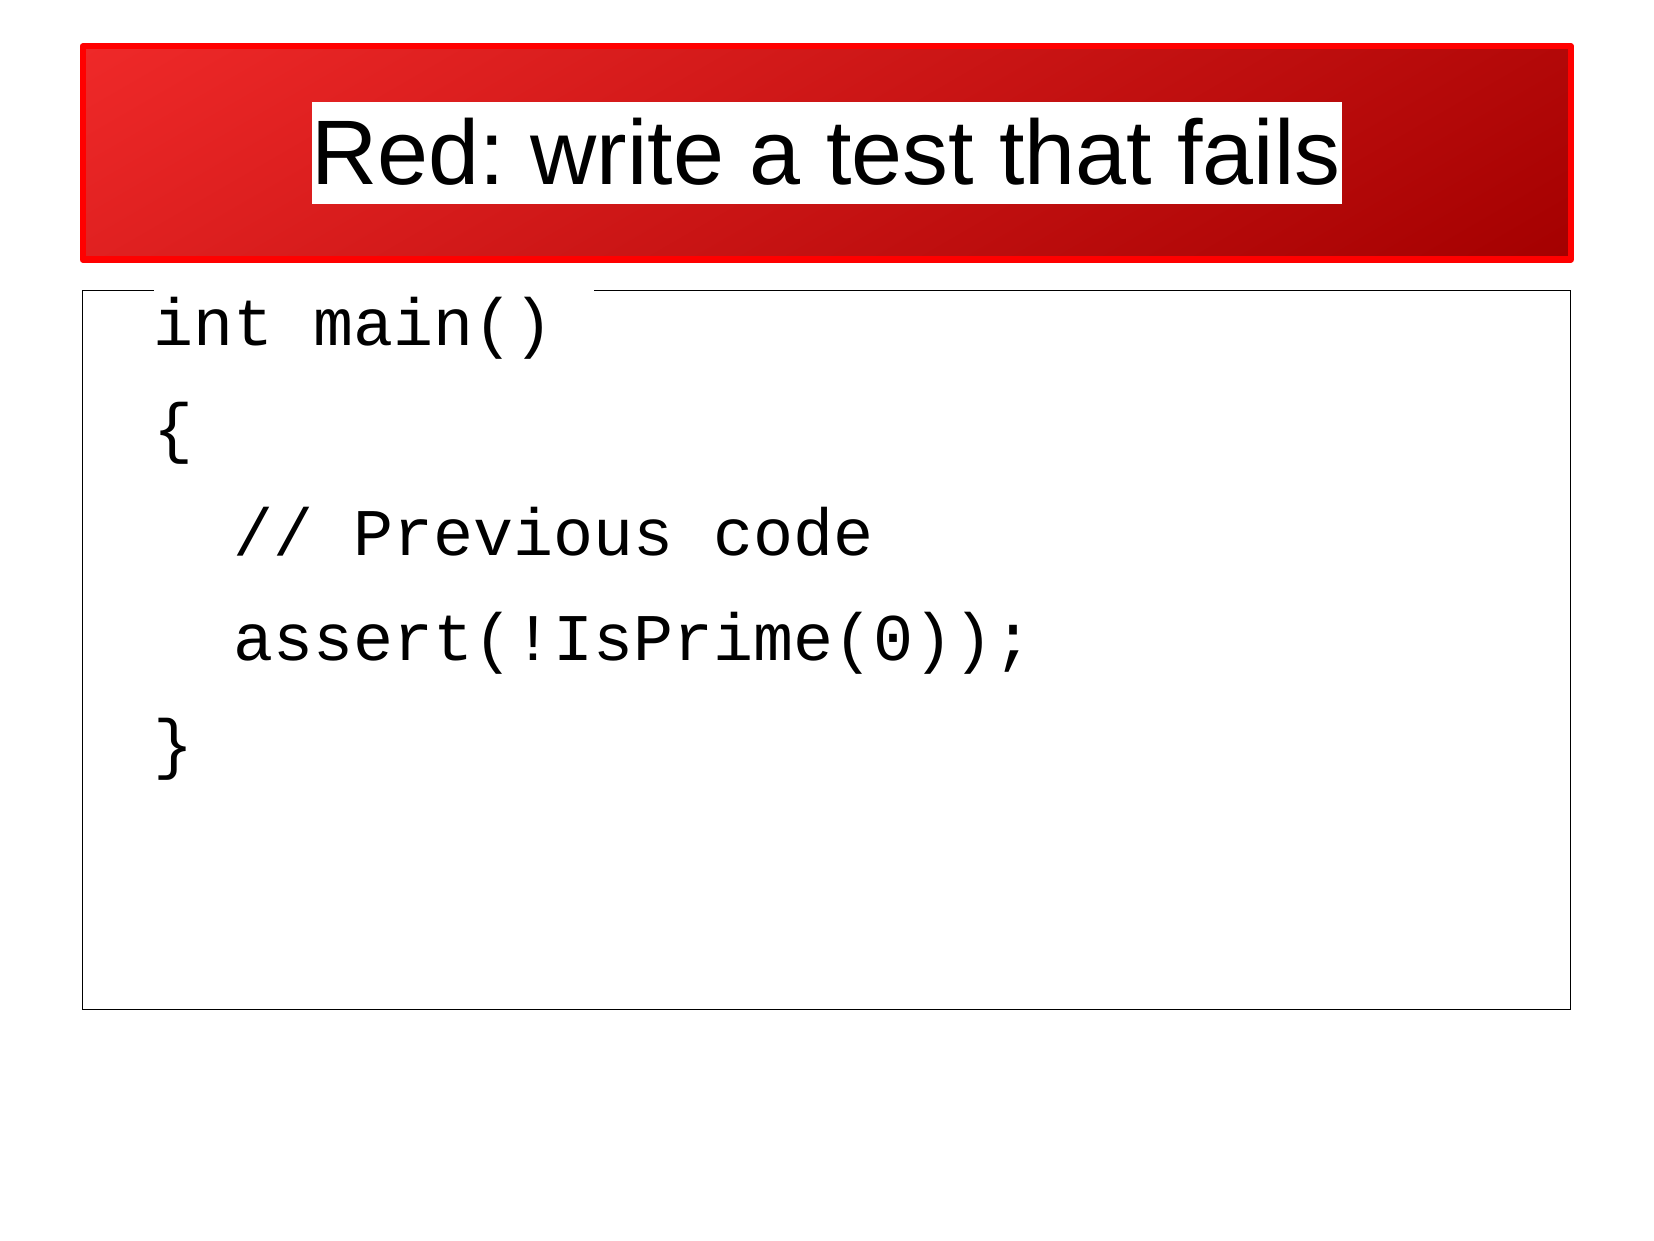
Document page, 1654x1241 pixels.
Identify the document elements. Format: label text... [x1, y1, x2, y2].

list int main() { // Previous code assert(!IsPrime(0)); } [82, 290, 1571, 1010]
title Red: write a test that fails [82, 46, 1571, 260]
